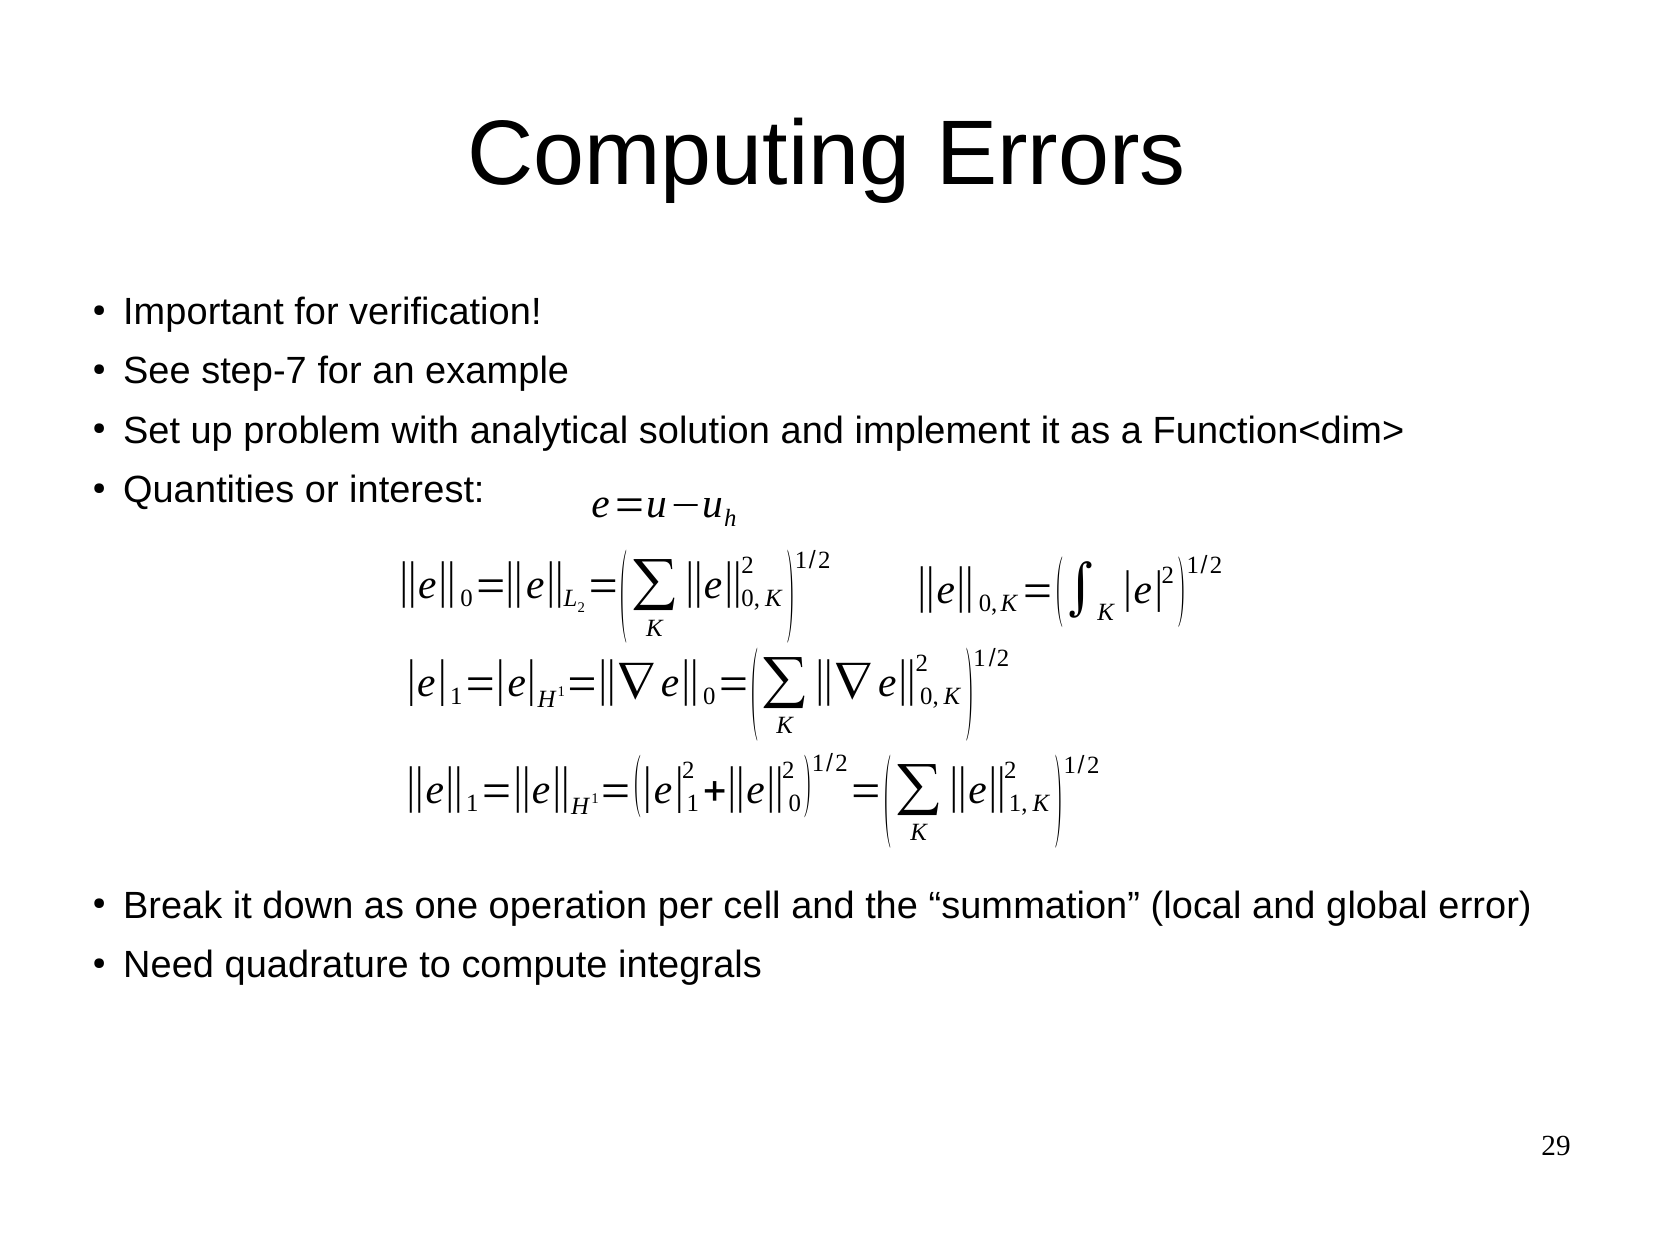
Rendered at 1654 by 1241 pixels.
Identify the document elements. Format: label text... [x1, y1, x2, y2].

chart [585, 480, 744, 532]
list Important for verification! See step-7 for an example Set up problem with analytical solution and implement it as a Function<dim> Quantities or interest: Break it down as one operation per cell and the “summation” (local and global error) Need quadrature to compute integrals [82, 290, 1538, 1010]
title Computing Errors [82, 49, 1571, 257]
chart [390, 547, 1016, 743]
chart [908, 551, 1228, 631]
chart [397, 750, 1106, 850]
